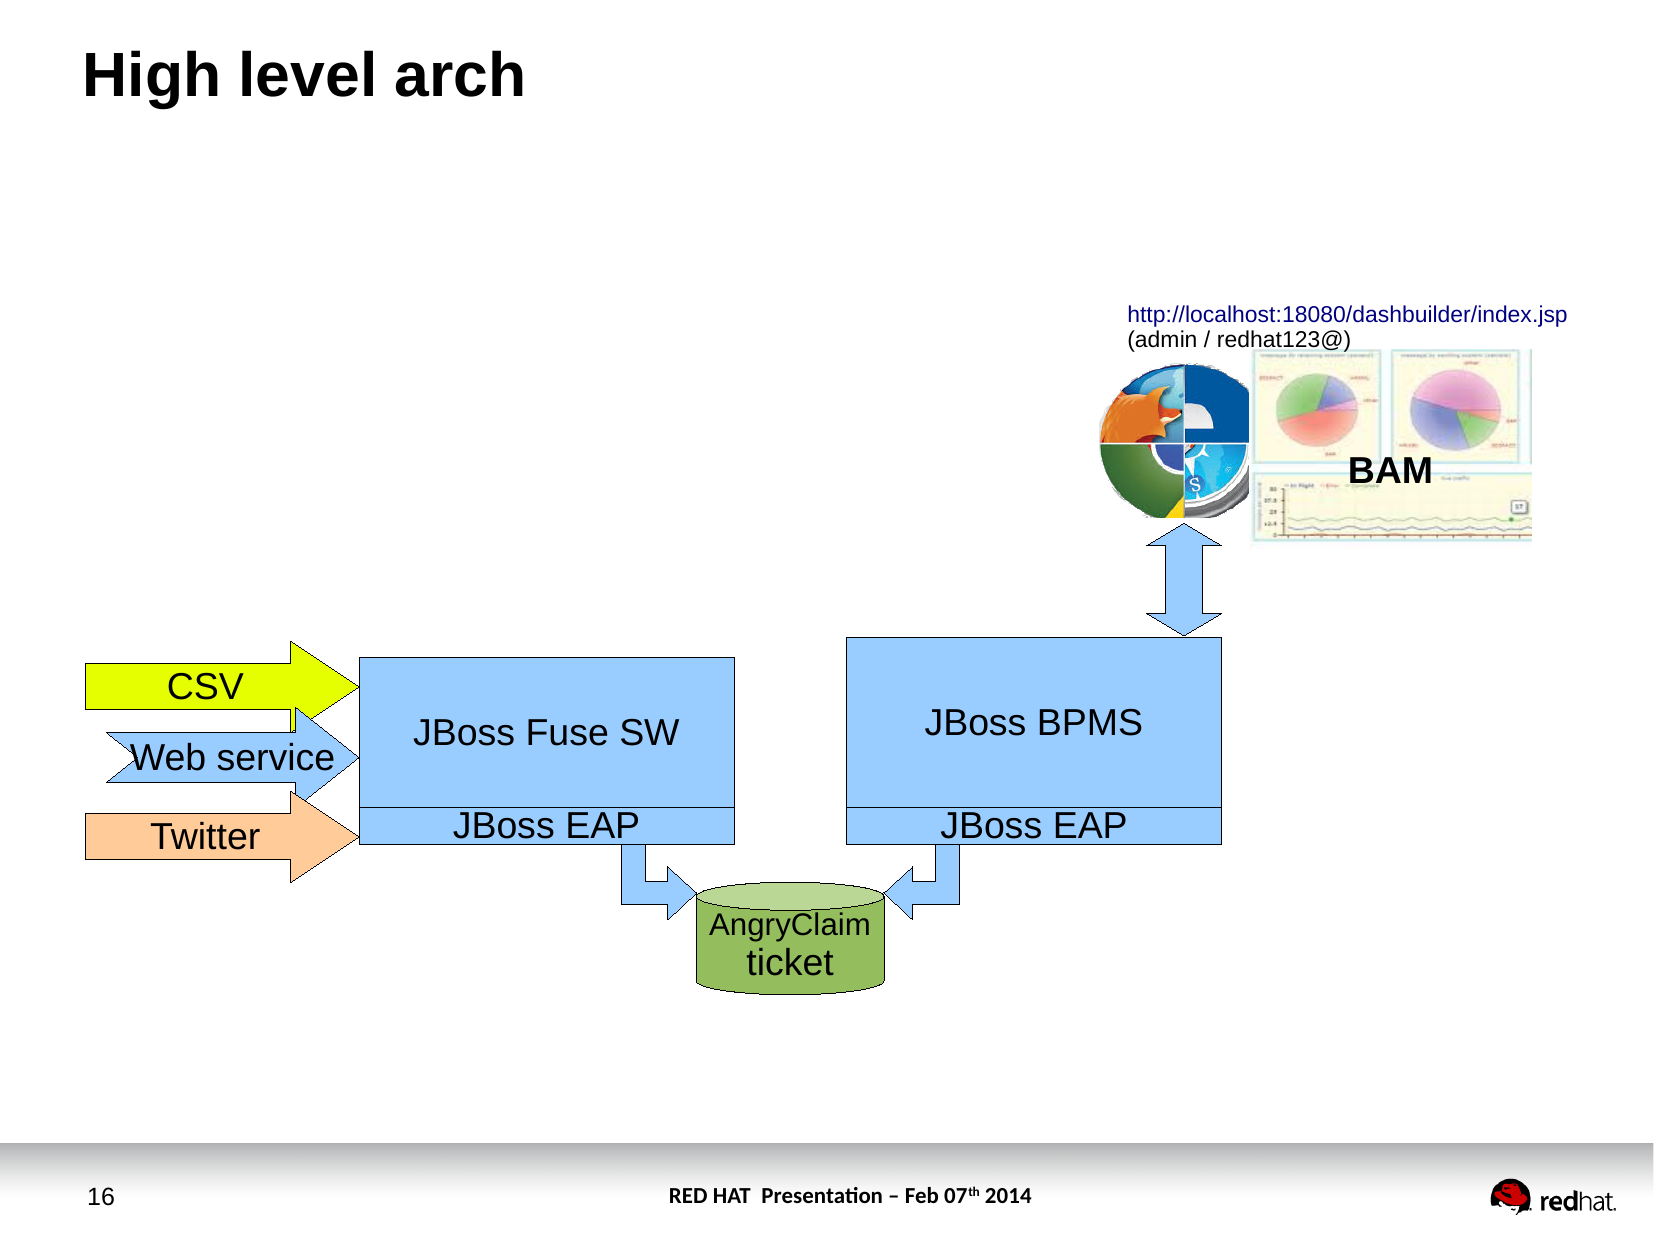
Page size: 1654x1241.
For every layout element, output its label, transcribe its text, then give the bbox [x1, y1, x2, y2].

text_box Twitter [85, 791, 360, 883]
text_box http://localhost:18080/dashbuilder/index.jsp (admin / redhat123@) [900, 294, 1642, 360]
text_box Web service [106, 707, 360, 800]
text_box CSV [85, 641, 360, 732]
text_box AngryClaim ticket [696, 897, 885, 995]
text_box JBoss EAP [359, 808, 735, 845]
text_box [621, 844, 697, 920]
text_box JBoss BPMS [846, 637, 1222, 808]
text_box JBoss EAP [846, 808, 1222, 845]
title High level arch [82, 37, 1571, 113]
text_box JBoss Fuse SW [359, 657, 735, 808]
picture [0, 1143, 1654, 1241]
picture [1099, 360, 1532, 549]
text_box [883, 844, 960, 920]
text_box [1146, 523, 1222, 636]
